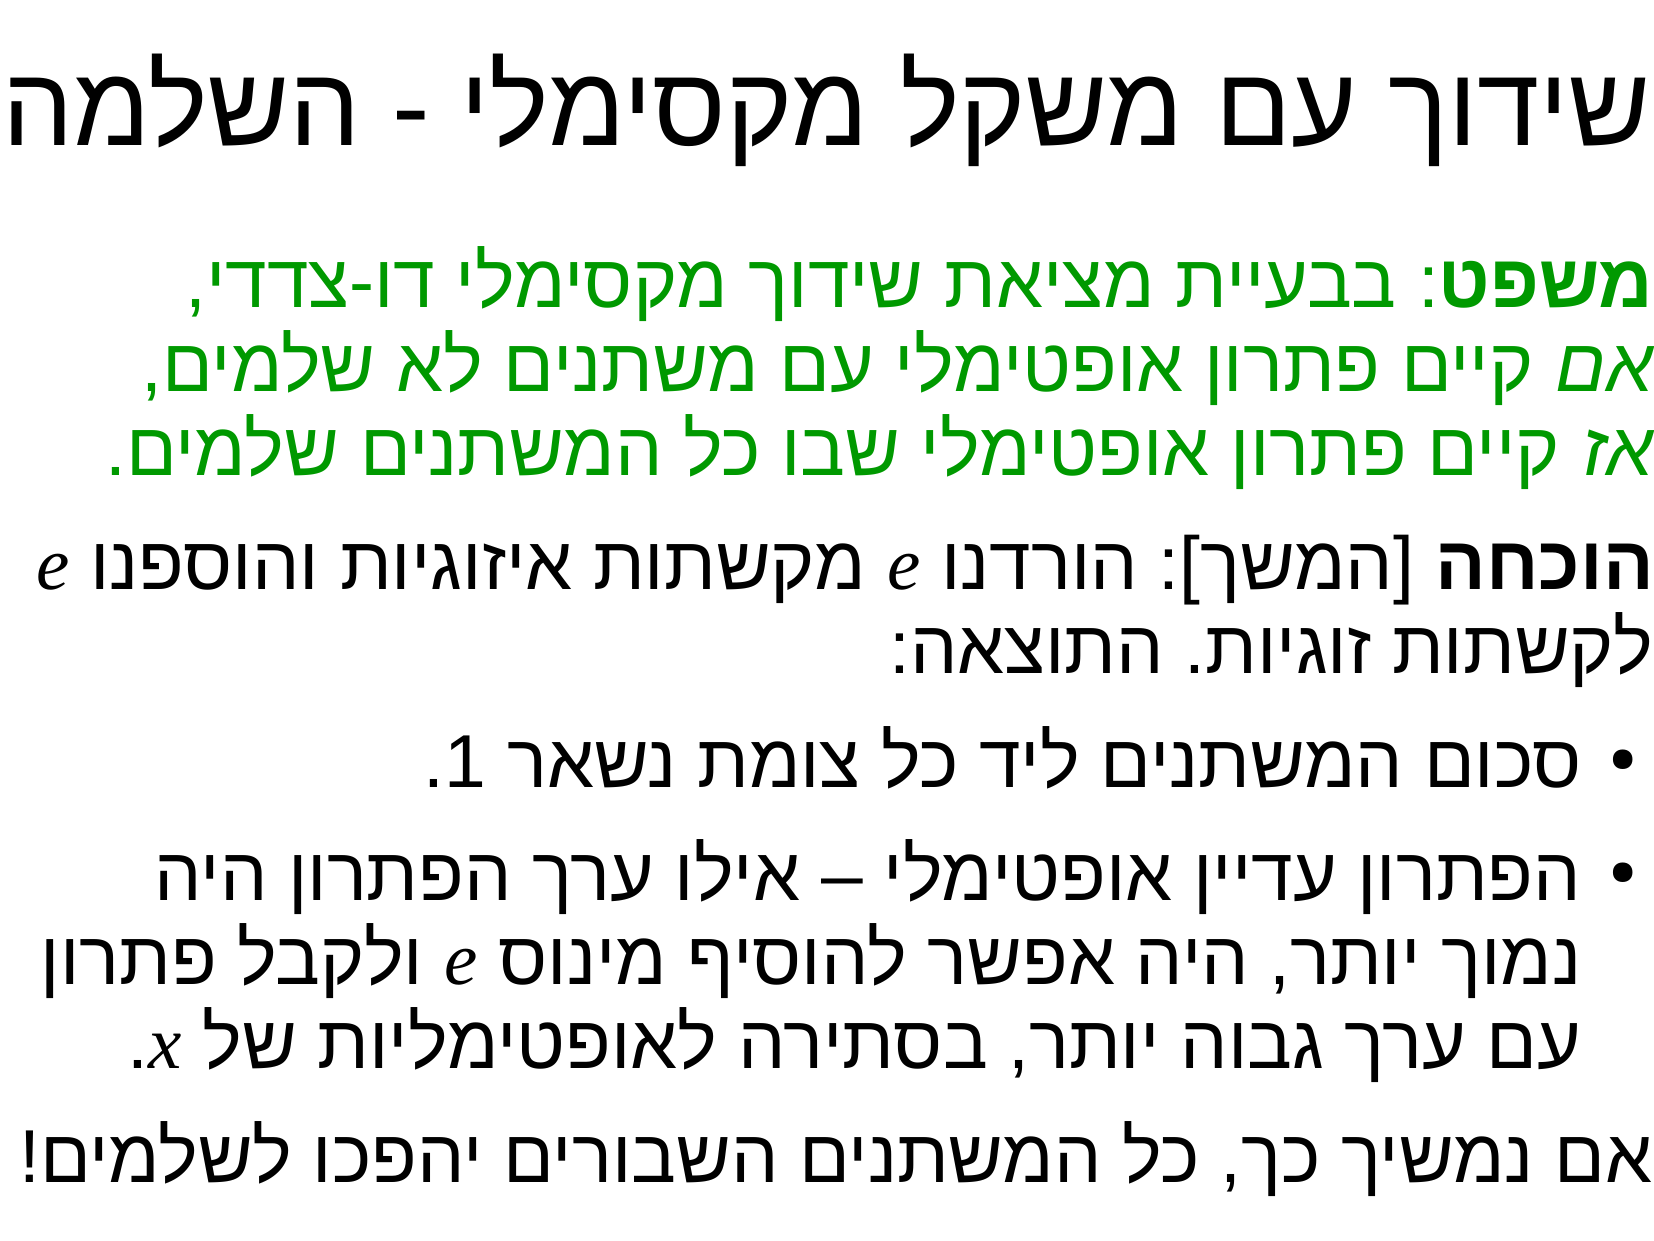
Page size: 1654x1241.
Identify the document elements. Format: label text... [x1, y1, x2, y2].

title שידוך עם משקל מקסימלי - השלמה [0, 0, 1654, 213]
list משפט: בבעיית מציאת שידוך מקסימלי דו-צדדי, אם קיים פתרון אופטימלי עם משתנים לא שלמים, אז קיים פתרון אופטימלי שבו כל המשתנים שלמים. הוכחה [המשך]: הורדנו e מקשתות איזוגיות והוספנו e לקשתות זוגיות. התוצאה: סכום המשתנים ליד כל צומת נשאר 1. הפתרון עדיין אופטימלי – אילו ערך הפתרון היה נמוך יותר, היה אפשר להוסיף מינוס e ולקבל פתרון עם ערך גבוה יותר, בסתירה לאופטימליות של x. אם נמשיך כך, כל המשתנים השבורים יהפכו לשלמים! [0, 240, 1654, 1171]
